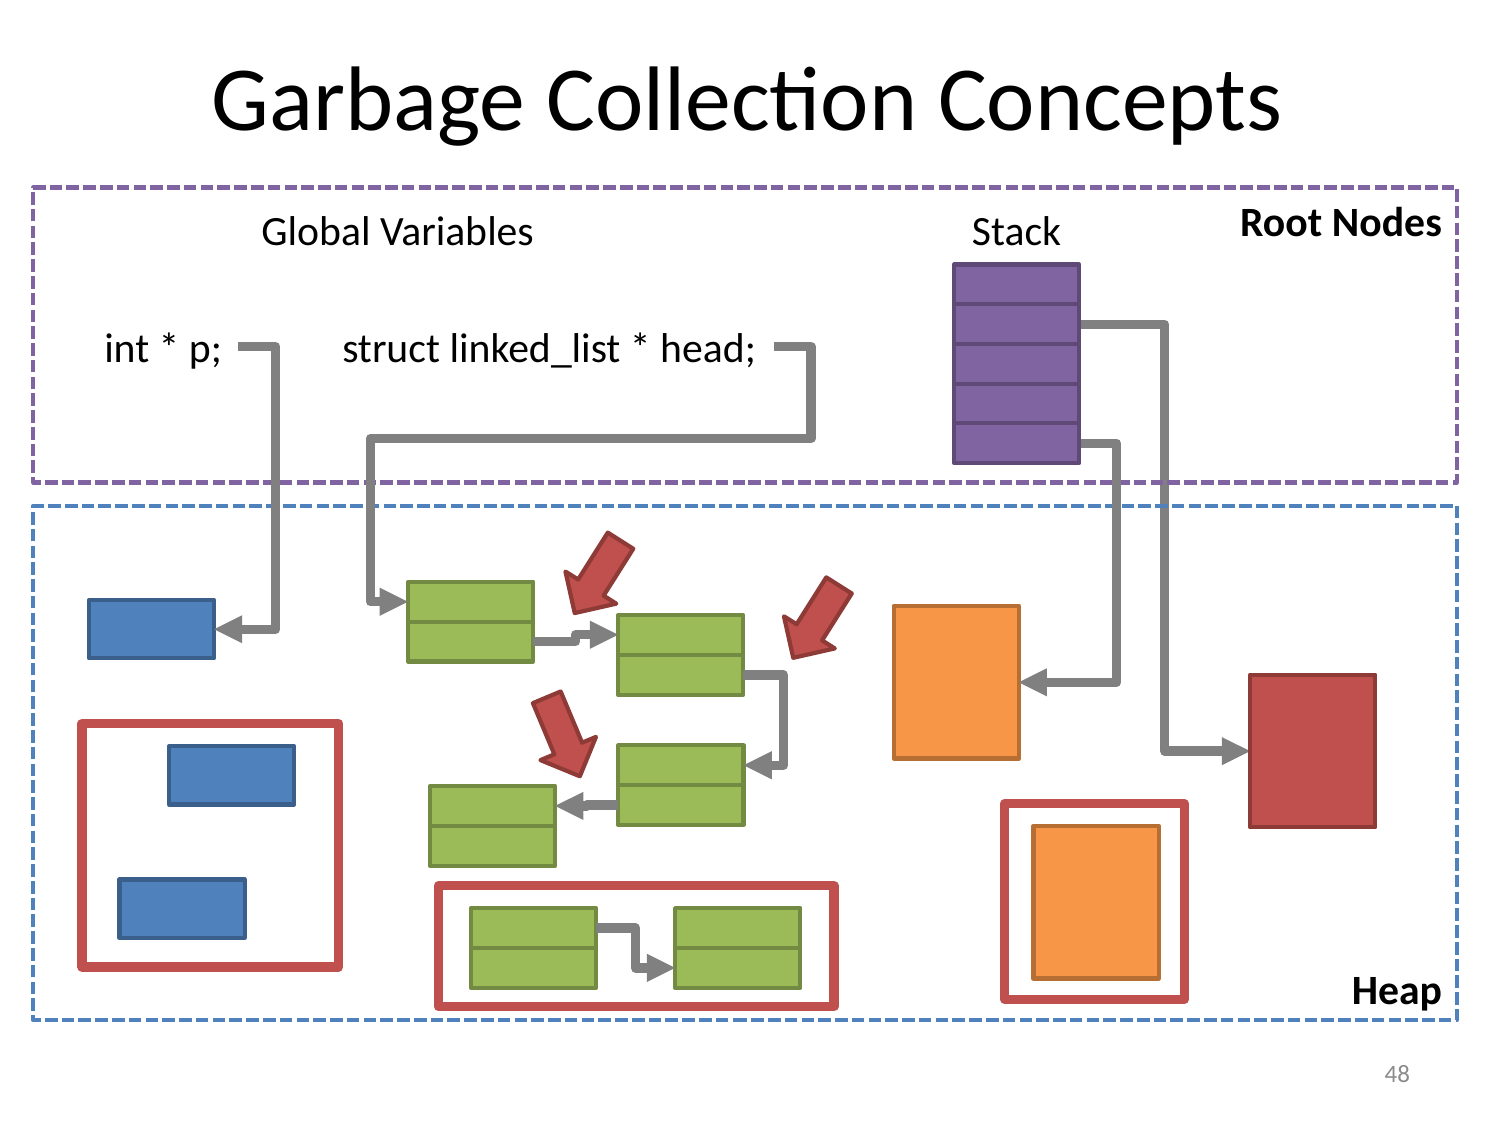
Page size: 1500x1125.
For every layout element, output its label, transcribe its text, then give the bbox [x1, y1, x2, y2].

text_box struct linked_list * head; [327, 313, 772, 379]
text_box [470, 908, 596, 988]
text_box [954, 264, 1080, 464]
text_box int * p; [89, 313, 238, 379]
text_box Heap [33, 505, 1457, 1021]
slide_number <number> [1074, 1042, 1425, 1103]
text_box [618, 745, 744, 826]
text_box Stack [957, 196, 1077, 262]
title Garbage Collection Concepts [7, 0, 1488, 188]
text_box [618, 615, 744, 695]
text_box [429, 786, 556, 866]
text_box [532, 691, 596, 777]
text_box [119, 879, 245, 938]
text_box [783, 577, 852, 658]
text_box Global Variables [246, 196, 549, 262]
text_box [169, 746, 295, 805]
text_box [565, 532, 634, 614]
text_box [88, 600, 215, 659]
text_box [675, 908, 801, 988]
text_box Root Nodes [33, 187, 1457, 483]
text_box [1250, 674, 1376, 828]
text_box [408, 581, 534, 662]
text_box [893, 605, 1019, 759]
text_box [1033, 825, 1159, 979]
